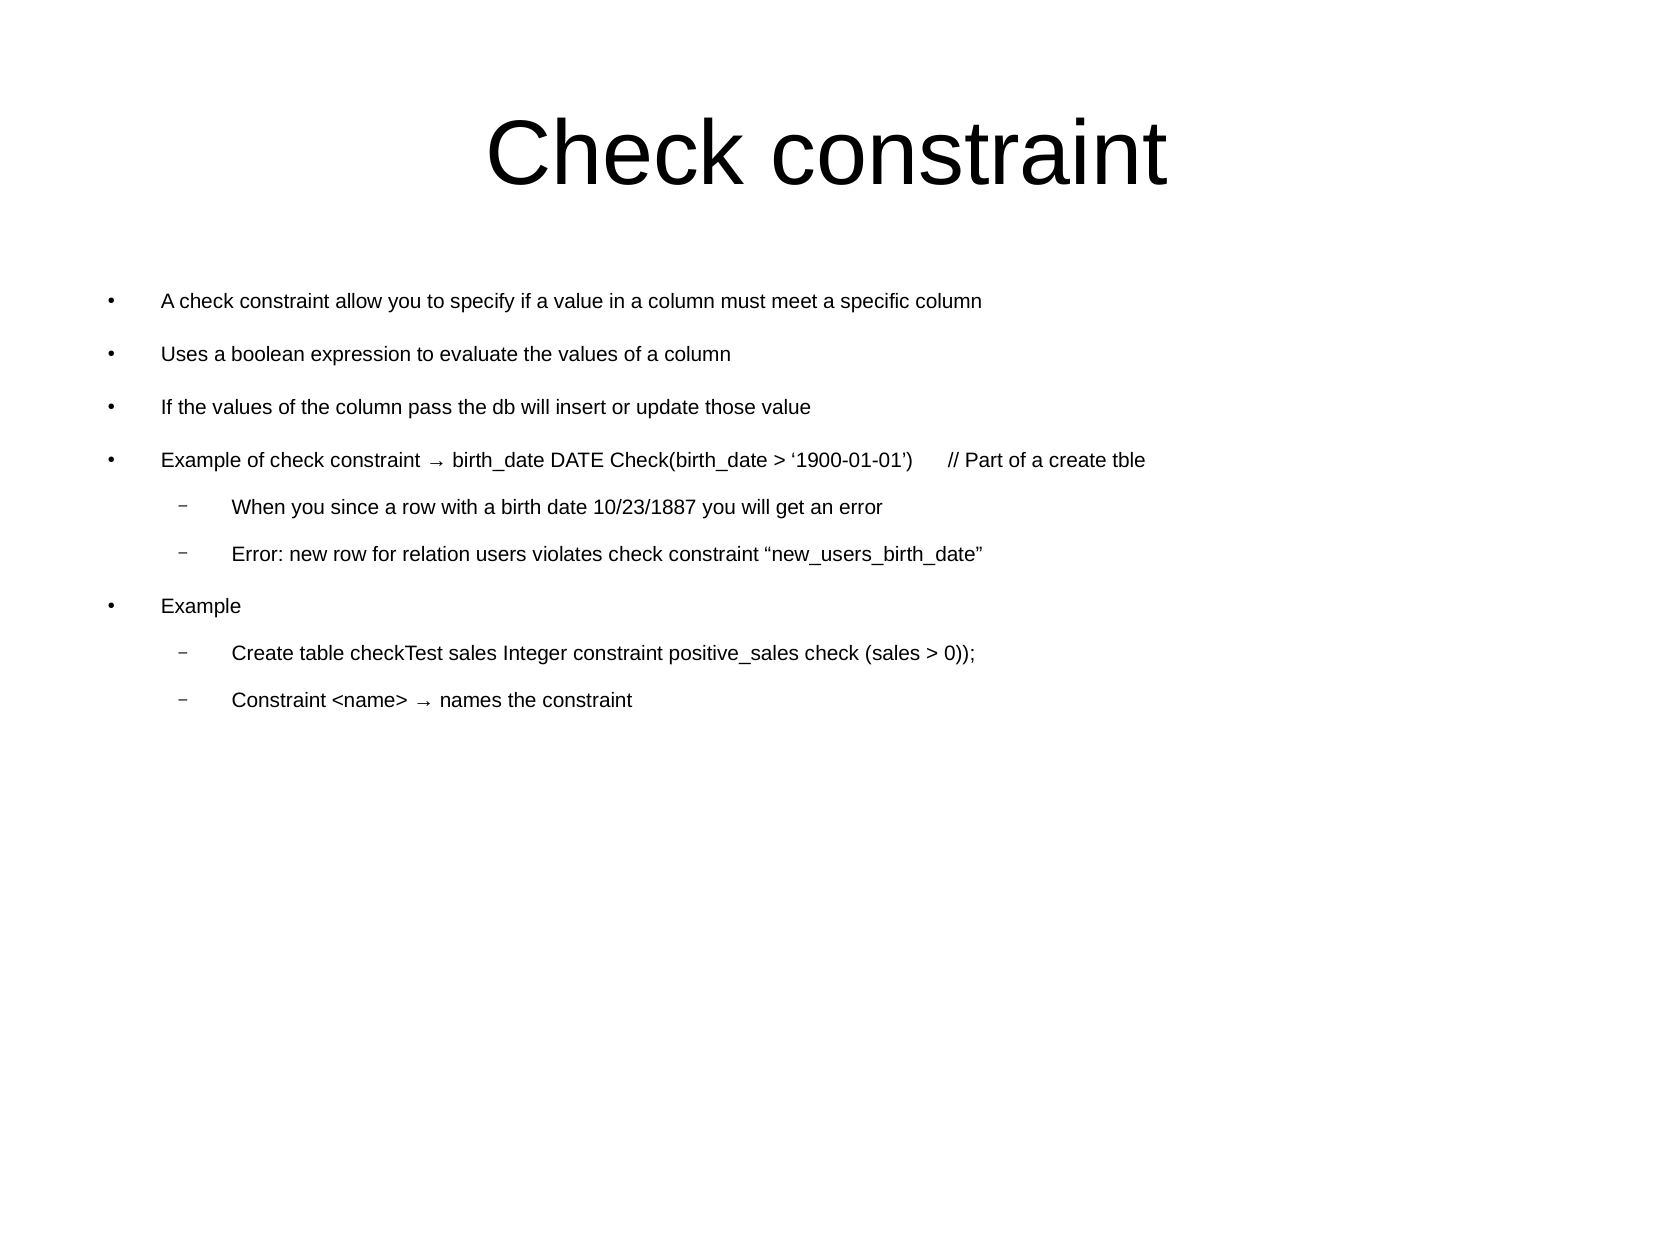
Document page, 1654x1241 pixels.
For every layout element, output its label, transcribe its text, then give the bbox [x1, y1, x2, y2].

list A check constraint allow you to specify if a value in a column must meet a specific column Uses a boolean expression to evaluate the values of a column If the values of the column pass the db will insert or update those value Example of check constraint → birth_date DATE Check(birth_date > ‘1900-01-01’) // Part of a create tble When you since a row with a birth date 10/23/1887 you will get an error Error: new row for relation users violates check constraint “new_users_birth_date” Example Create table checkTest sales Integer constraint positive_sales check (sales > 0)); Constraint <name> → names the constraint [90, 290, 1579, 1216]
title Check constraint [82, 49, 1571, 257]
